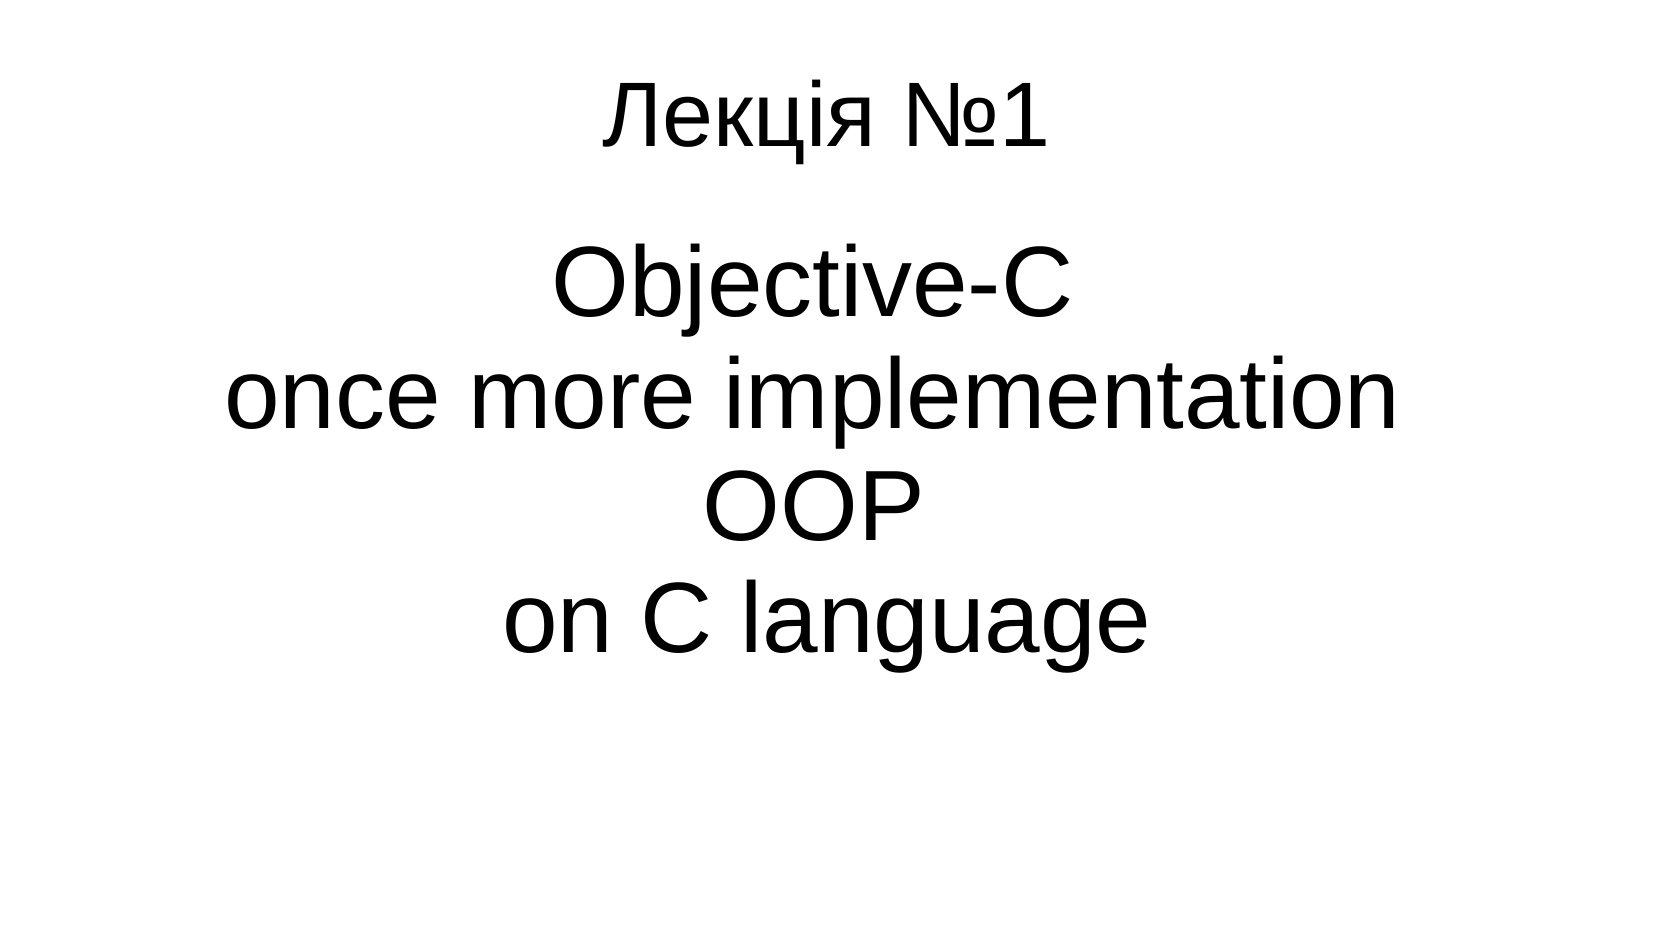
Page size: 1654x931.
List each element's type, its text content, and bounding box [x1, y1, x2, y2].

subtitle Objective-C once more implementation OOP on C language [82, 217, 1571, 758]
title Лекція №1 [82, 37, 1571, 193]
